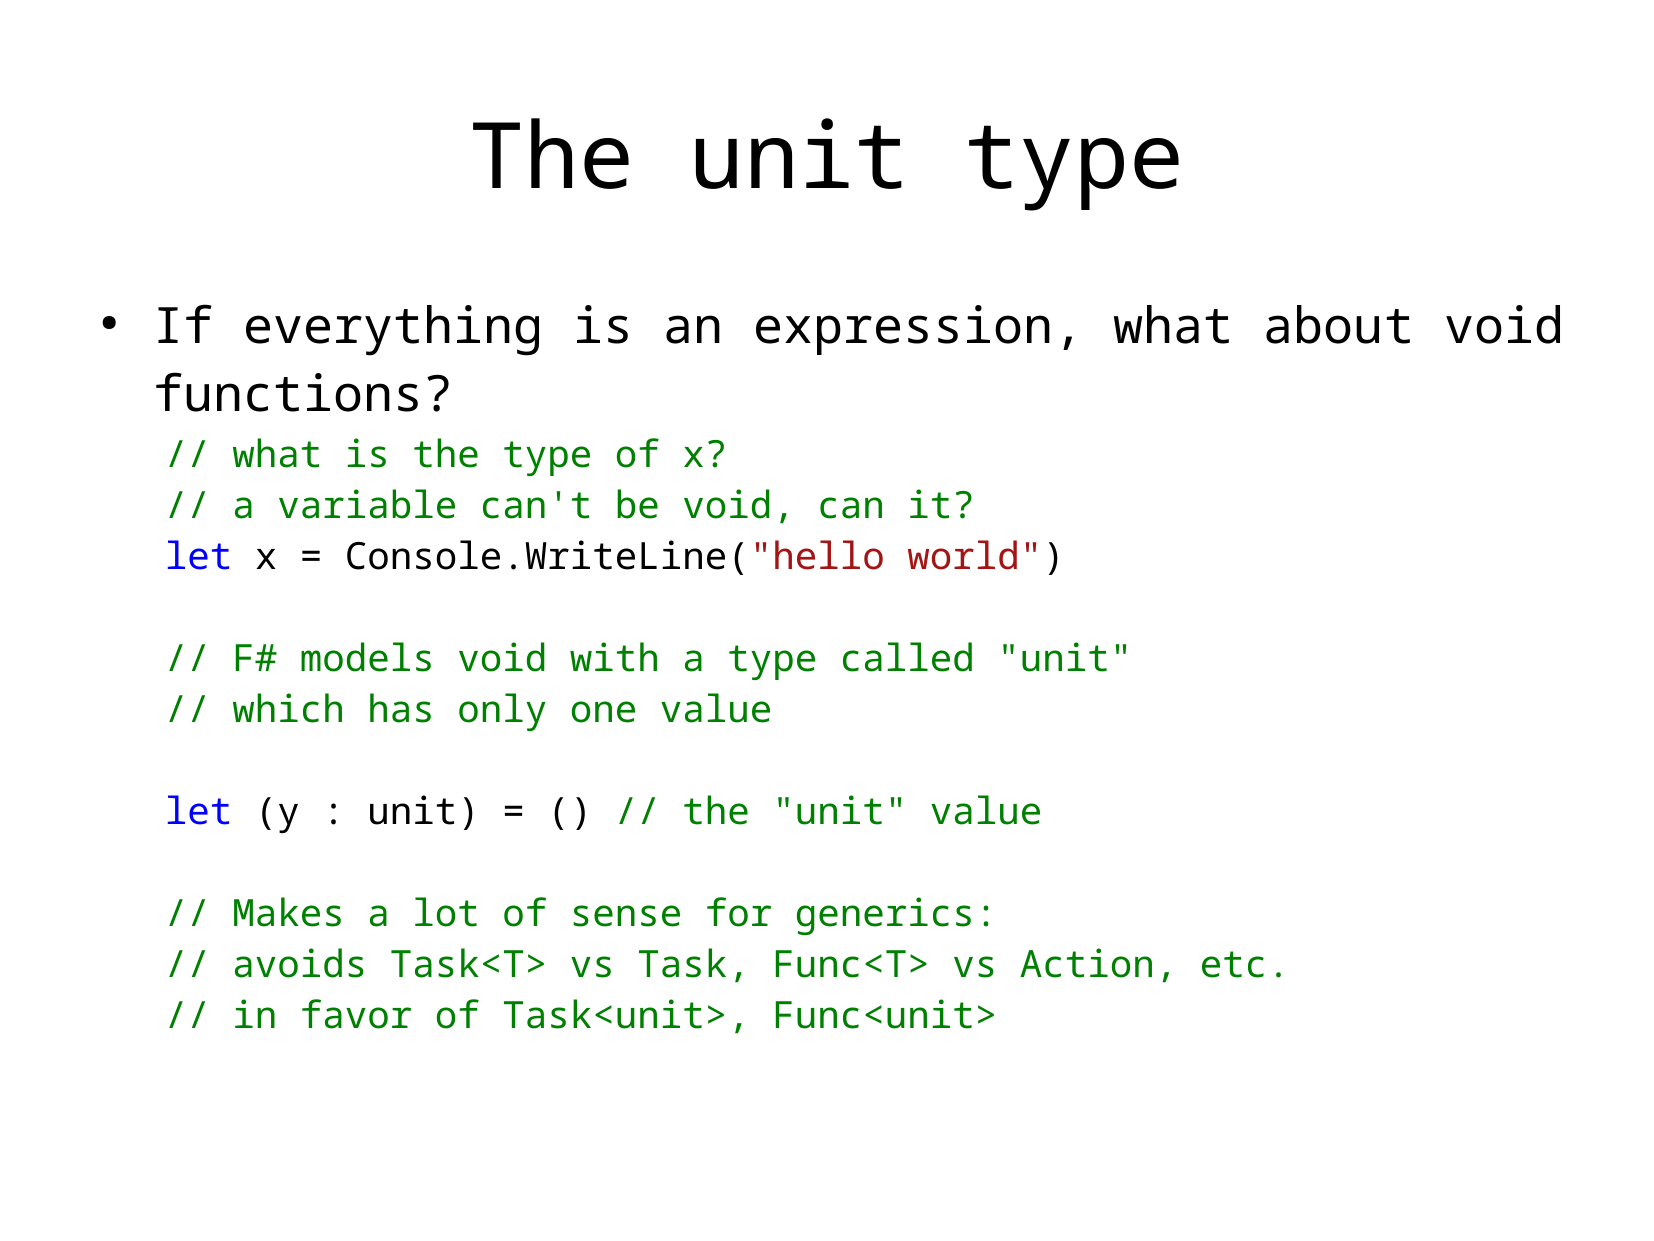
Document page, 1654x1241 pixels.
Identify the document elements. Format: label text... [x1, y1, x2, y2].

text_box // what is the type of x? // a variable can't be void, can it? let x = Console.WriteLine("hello world") // F# models void with a type called "unit" // which has only one value let (y : unit) = () // the "unit" value // Makes a lot of sense for generics: // avoids Task<T> vs Task, Func<T> vs Action, etc. // in favor of Task<unit>, Func<unit> [150, 420, 1486, 1040]
title The unit type [82, 49, 1571, 257]
list If everything is an expression, what about void functions? [82, 290, 1571, 1010]
